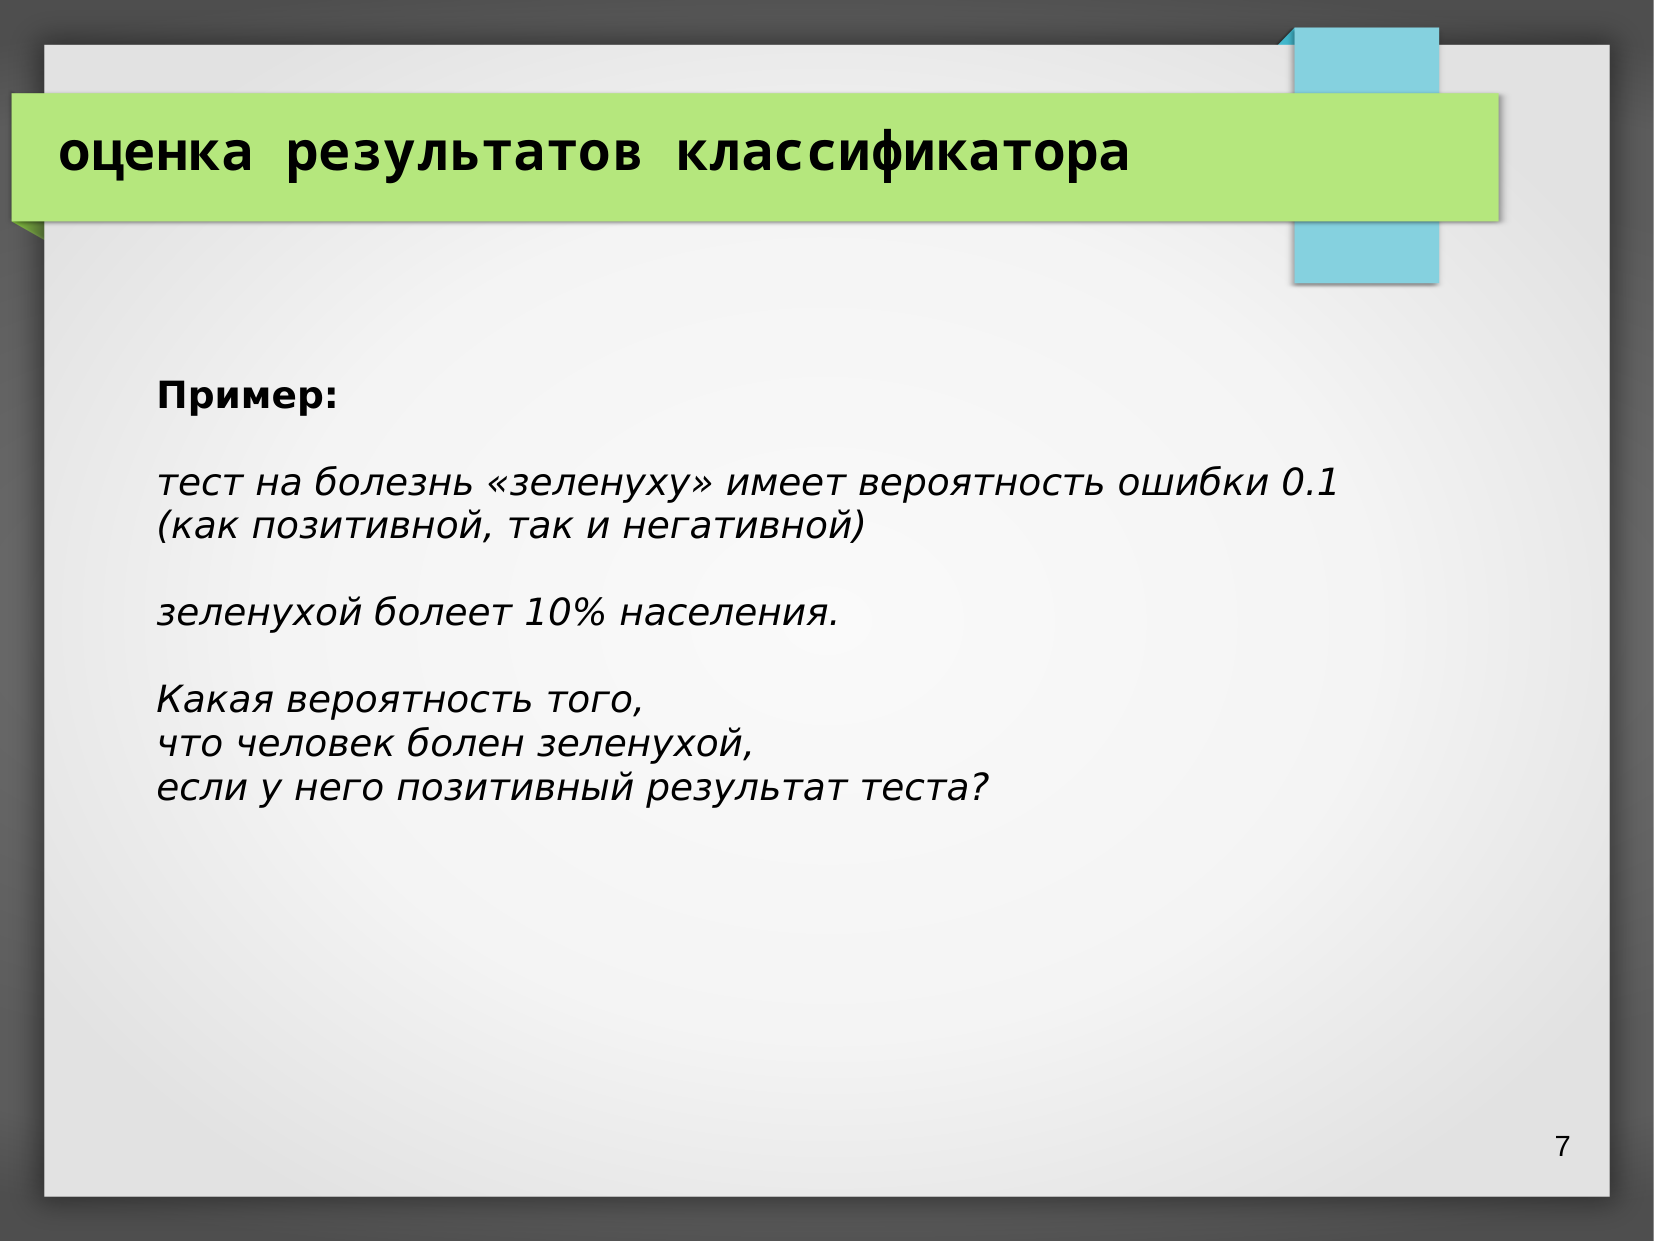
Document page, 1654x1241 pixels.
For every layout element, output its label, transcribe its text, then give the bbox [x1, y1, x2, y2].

title оценка результатов классификатора [59, 109, 1217, 190]
text_box Пример: тест на болезнь «зеленуху» имеет вероятность ошибки 0.1 (как позитивной, так и негативной) зеленухой болеет 10% населения. Какая вероятность того, что человек болен зеленухой, если у него позитивный результат теста? [141, 366, 1441, 1063]
picture [0, 0, 1654, 1241]
